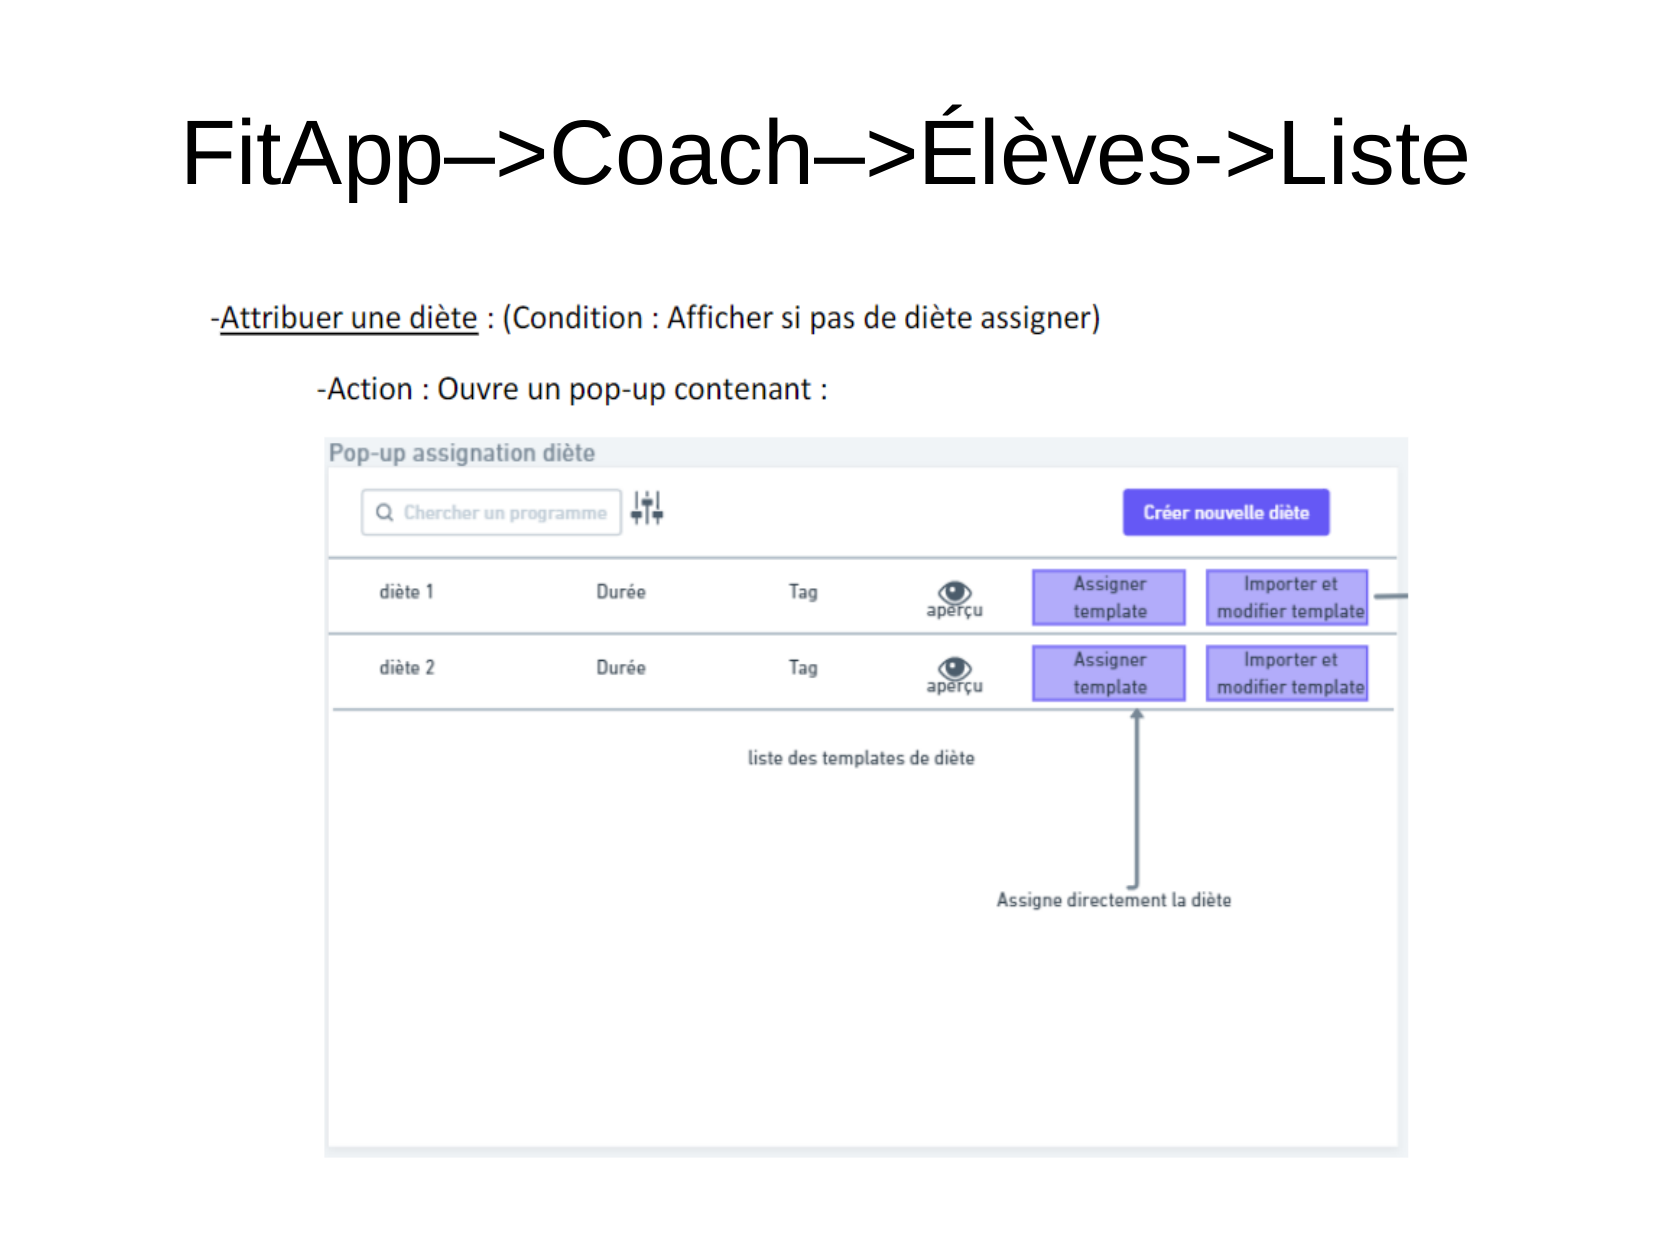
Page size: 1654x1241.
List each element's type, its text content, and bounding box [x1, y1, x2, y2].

title FitApp–>Coach–>Élèves->Liste [82, 49, 1571, 257]
picture [196, 280, 1430, 1170]
